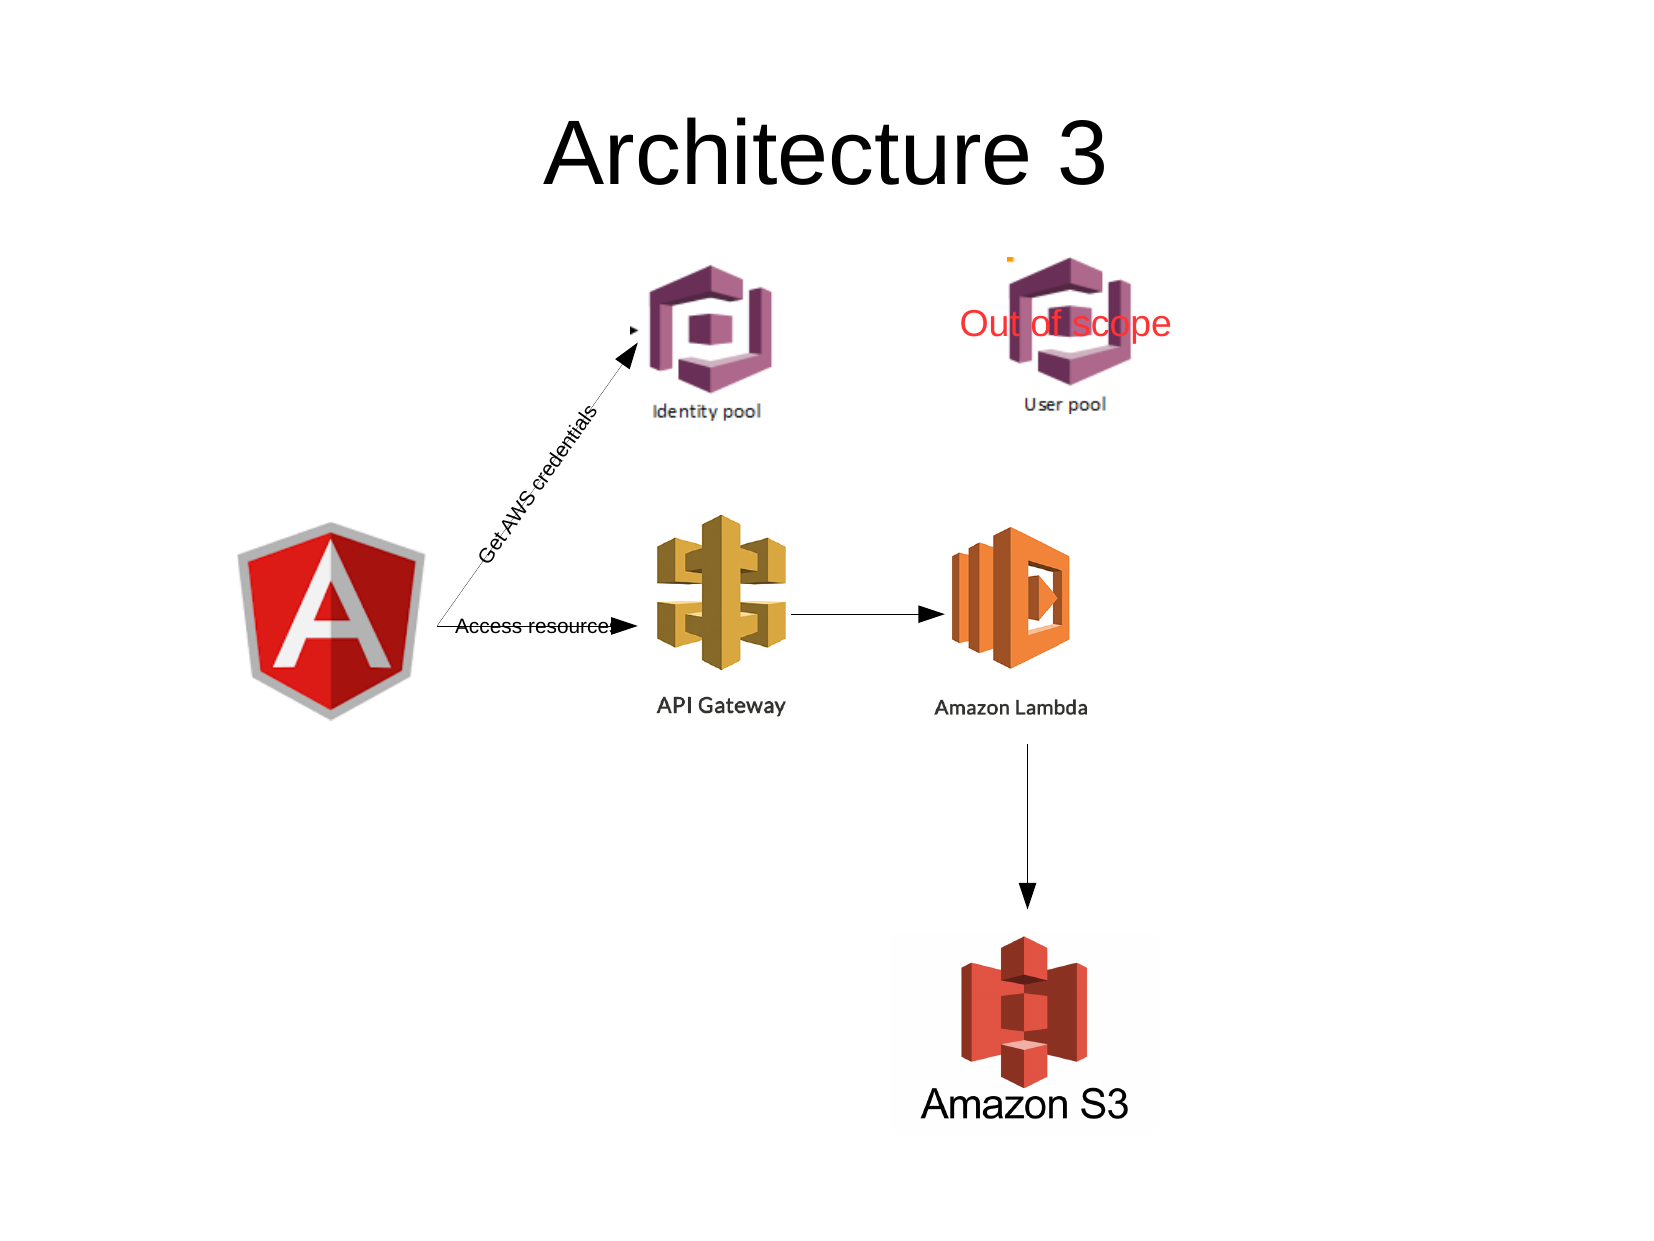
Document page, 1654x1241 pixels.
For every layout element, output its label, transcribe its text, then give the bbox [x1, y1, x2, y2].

picture [630, 256, 792, 432]
title Architecture 3 [82, 49, 1571, 257]
text_box Out of scope [944, 295, 1188, 353]
picture [625, 515, 814, 721]
picture [1007, 257, 1134, 295]
picture [890, 933, 1158, 1134]
picture [909, 519, 1102, 721]
picture [237, 522, 426, 721]
picture [1007, 353, 1134, 414]
